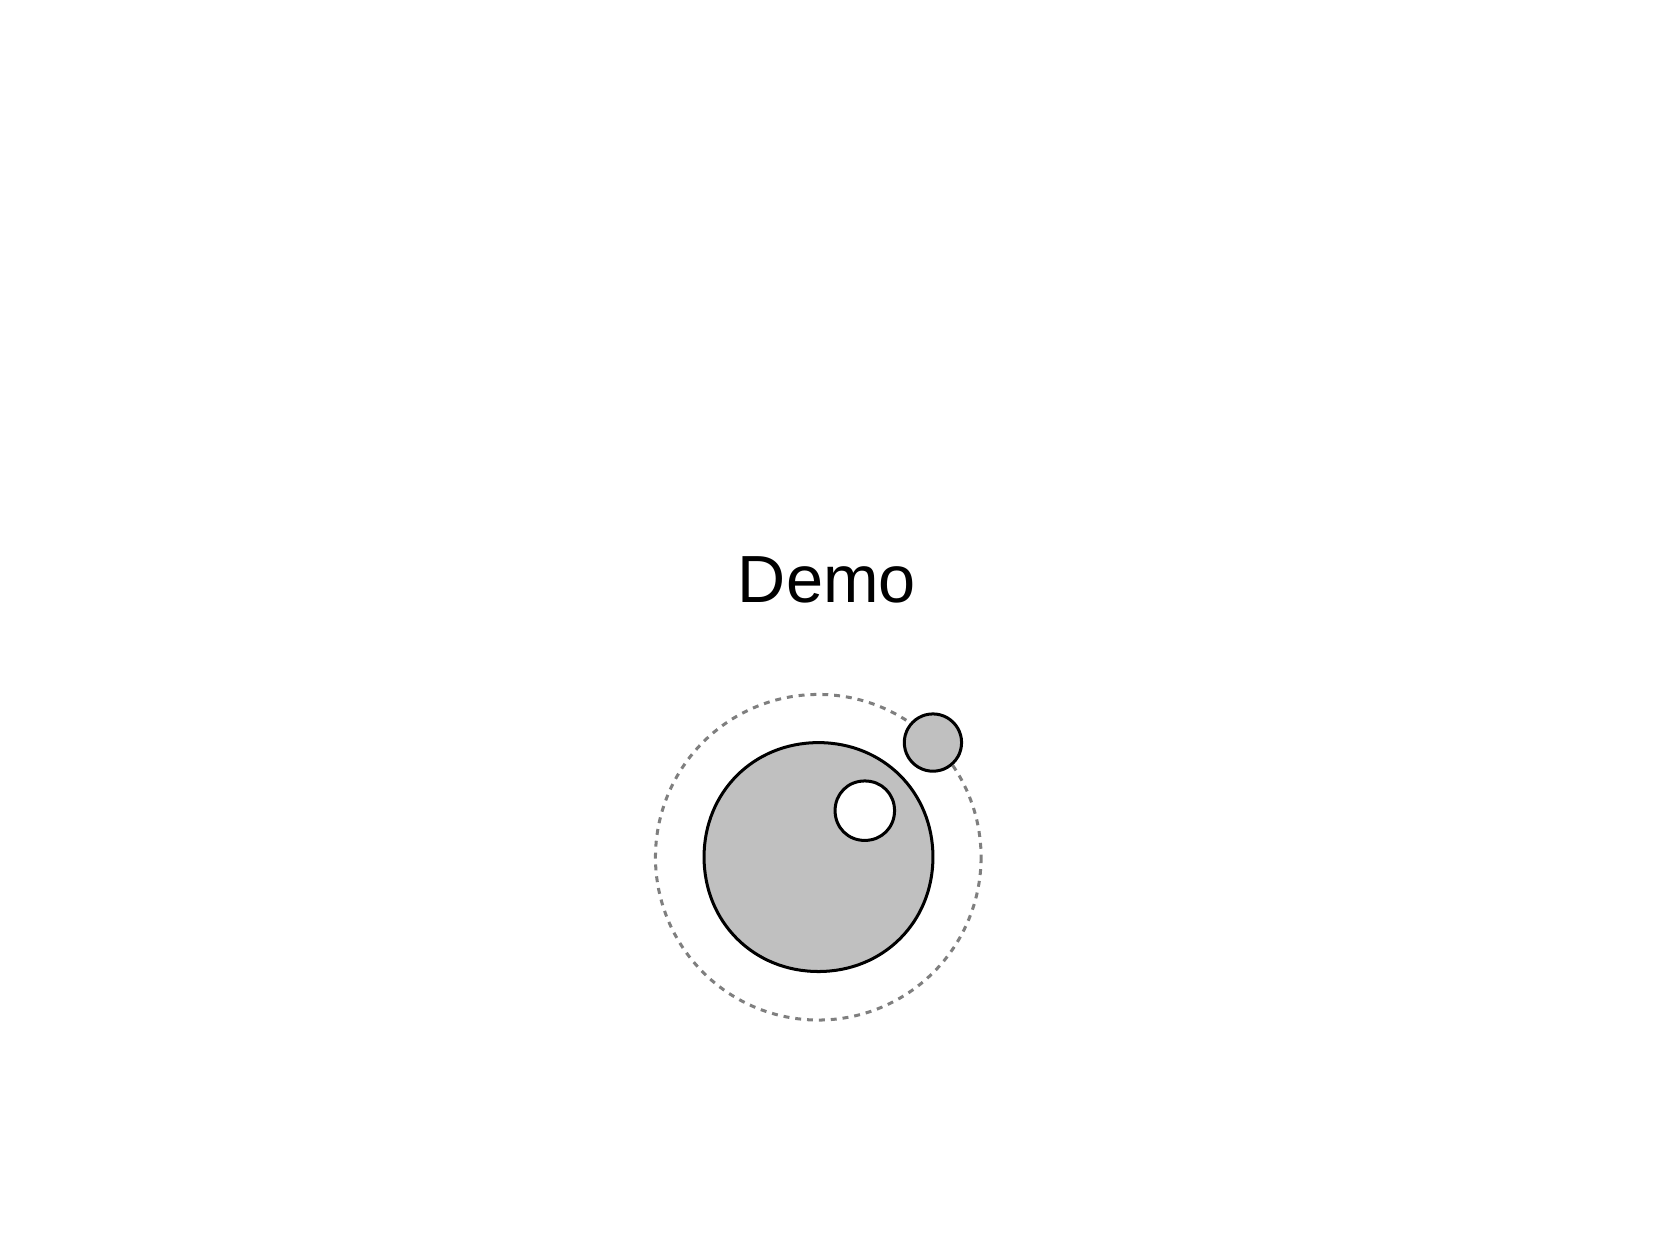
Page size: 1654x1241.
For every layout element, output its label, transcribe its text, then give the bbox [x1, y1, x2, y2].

text_box [704, 742, 933, 972]
text_box [904, 713, 962, 772]
subtitle Demo [82, 56, 1571, 1102]
